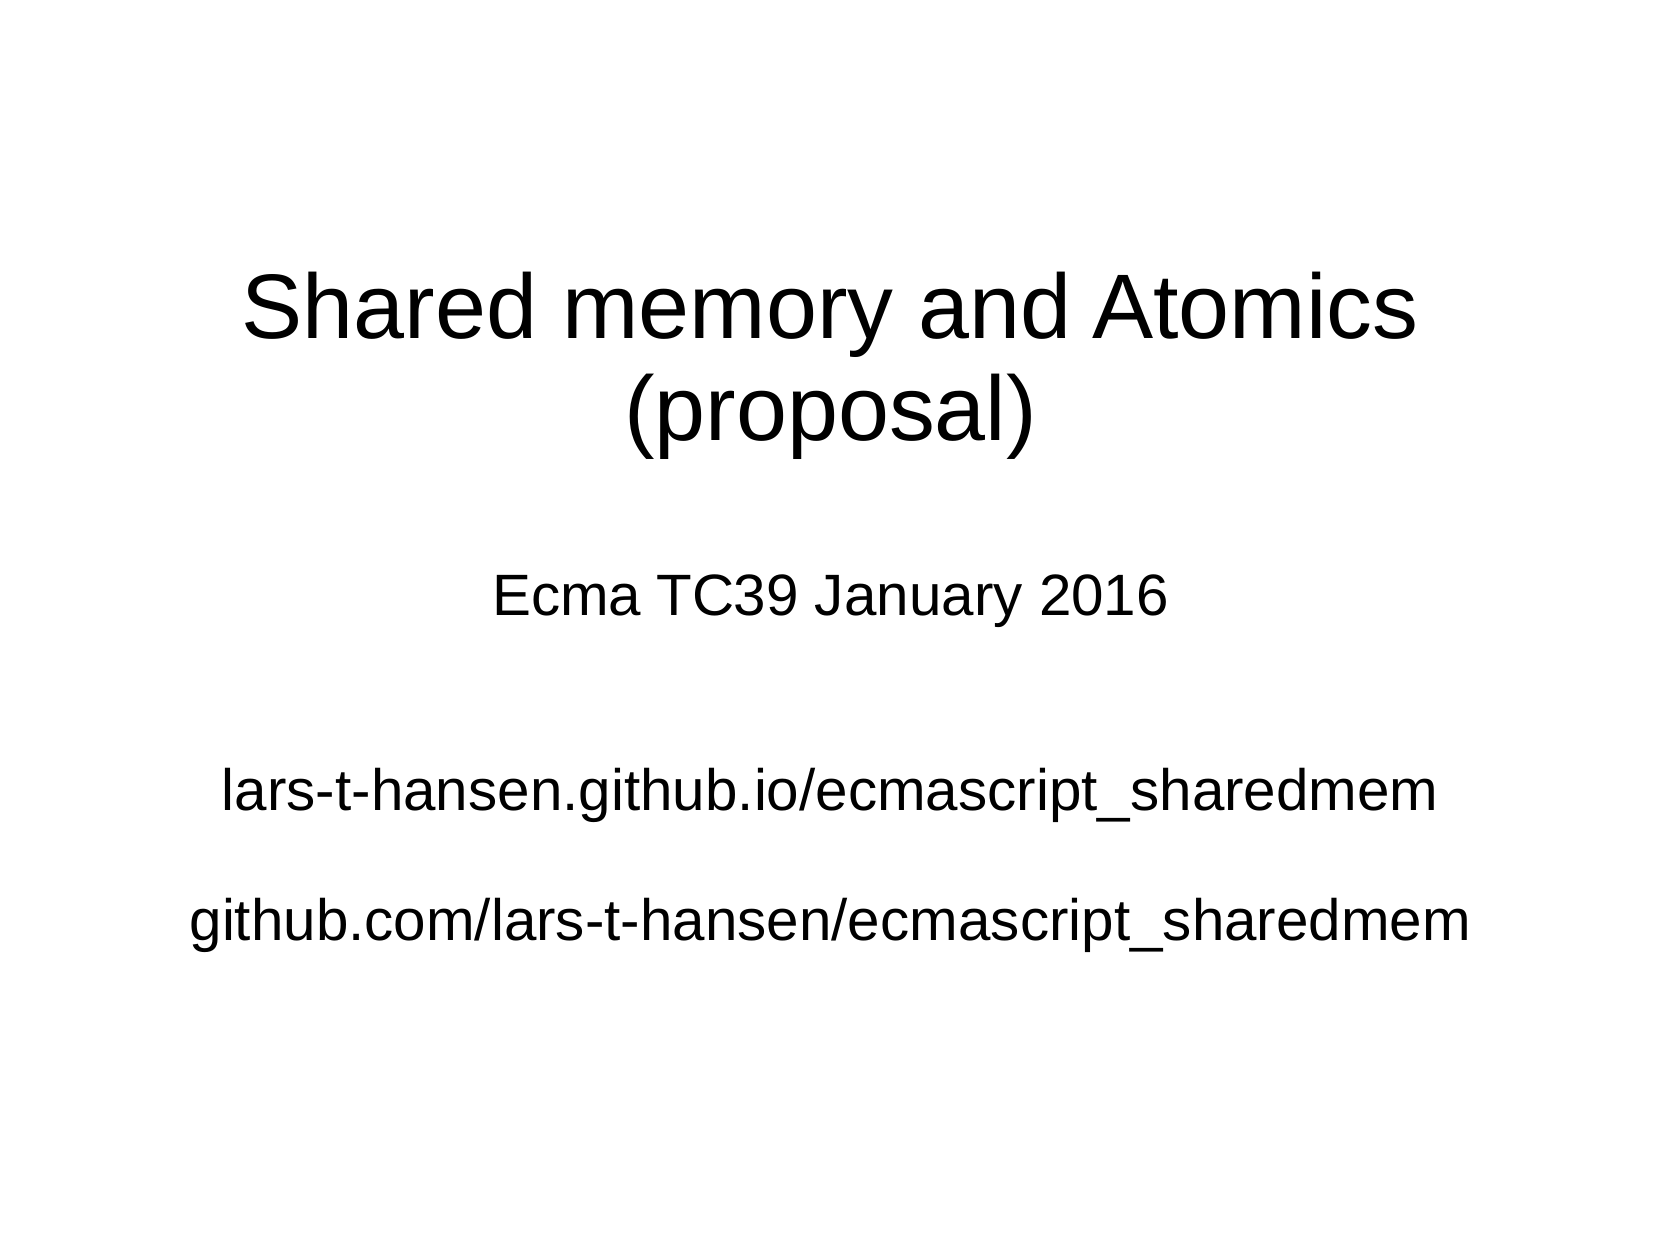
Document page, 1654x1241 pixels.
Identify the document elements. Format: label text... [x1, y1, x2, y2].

title Shared memory and Atomics (proposal) Ecma TC39 January 2016 lars-t-hansen.github.io/ecmascript_sharedmem github.com/lars-t-hansen/ecmascript_sharedmem [86, 255, 1576, 953]
